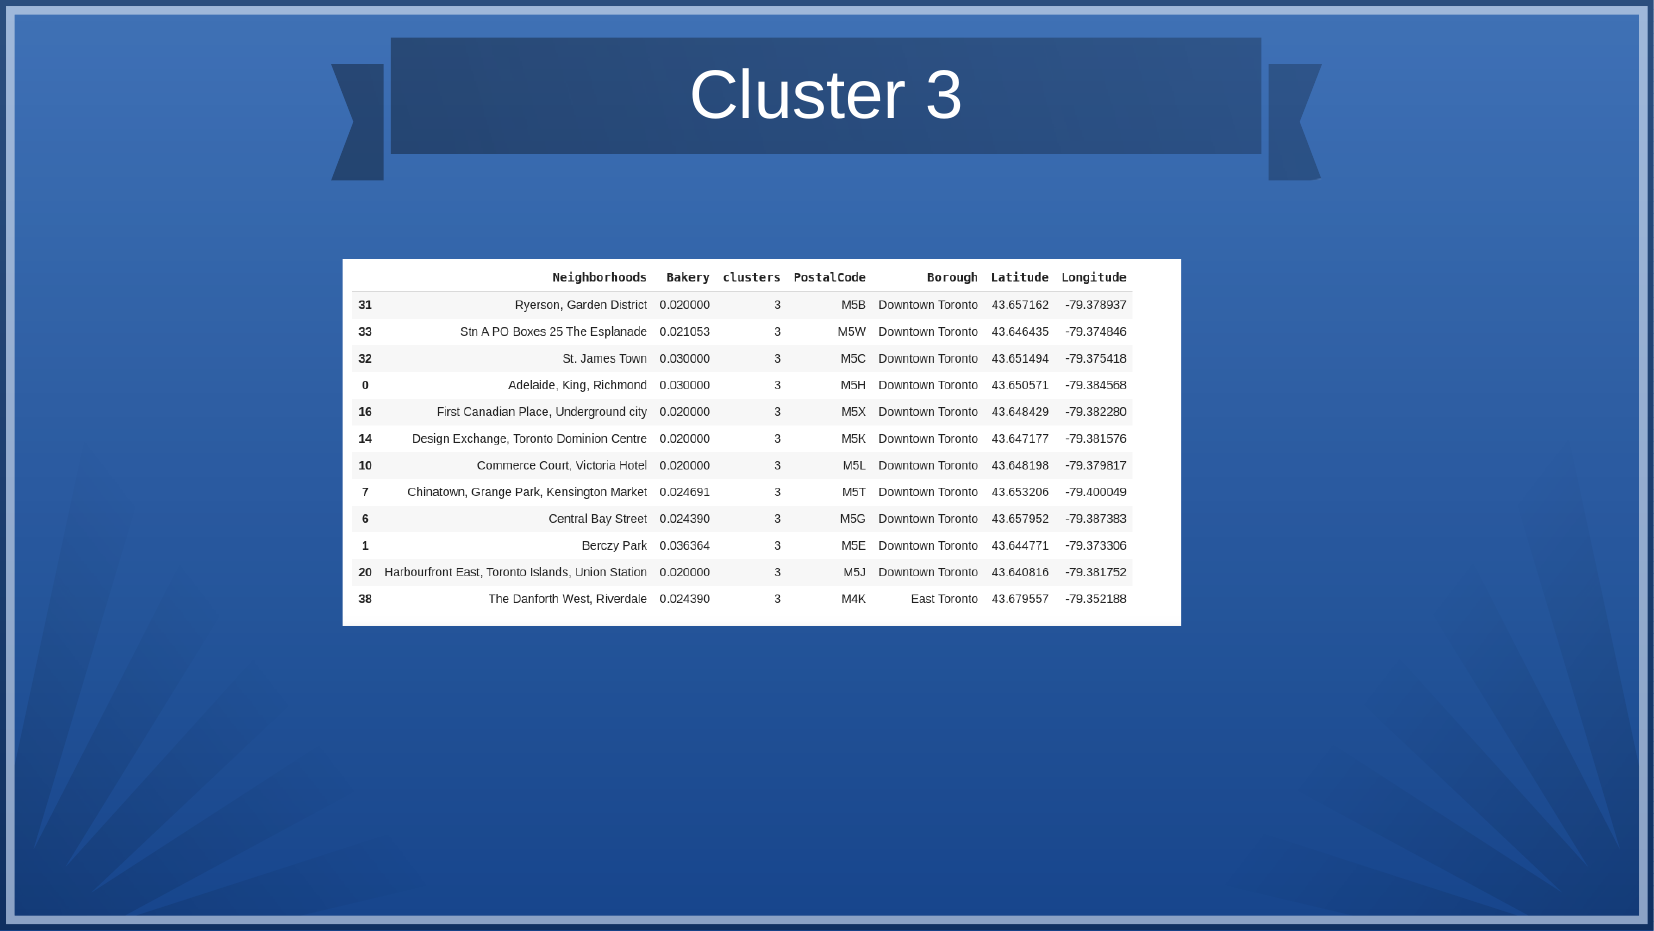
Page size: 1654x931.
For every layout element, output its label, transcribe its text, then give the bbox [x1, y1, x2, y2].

title Cluster 3 [389, 35, 1264, 154]
picture [342, 259, 1182, 626]
